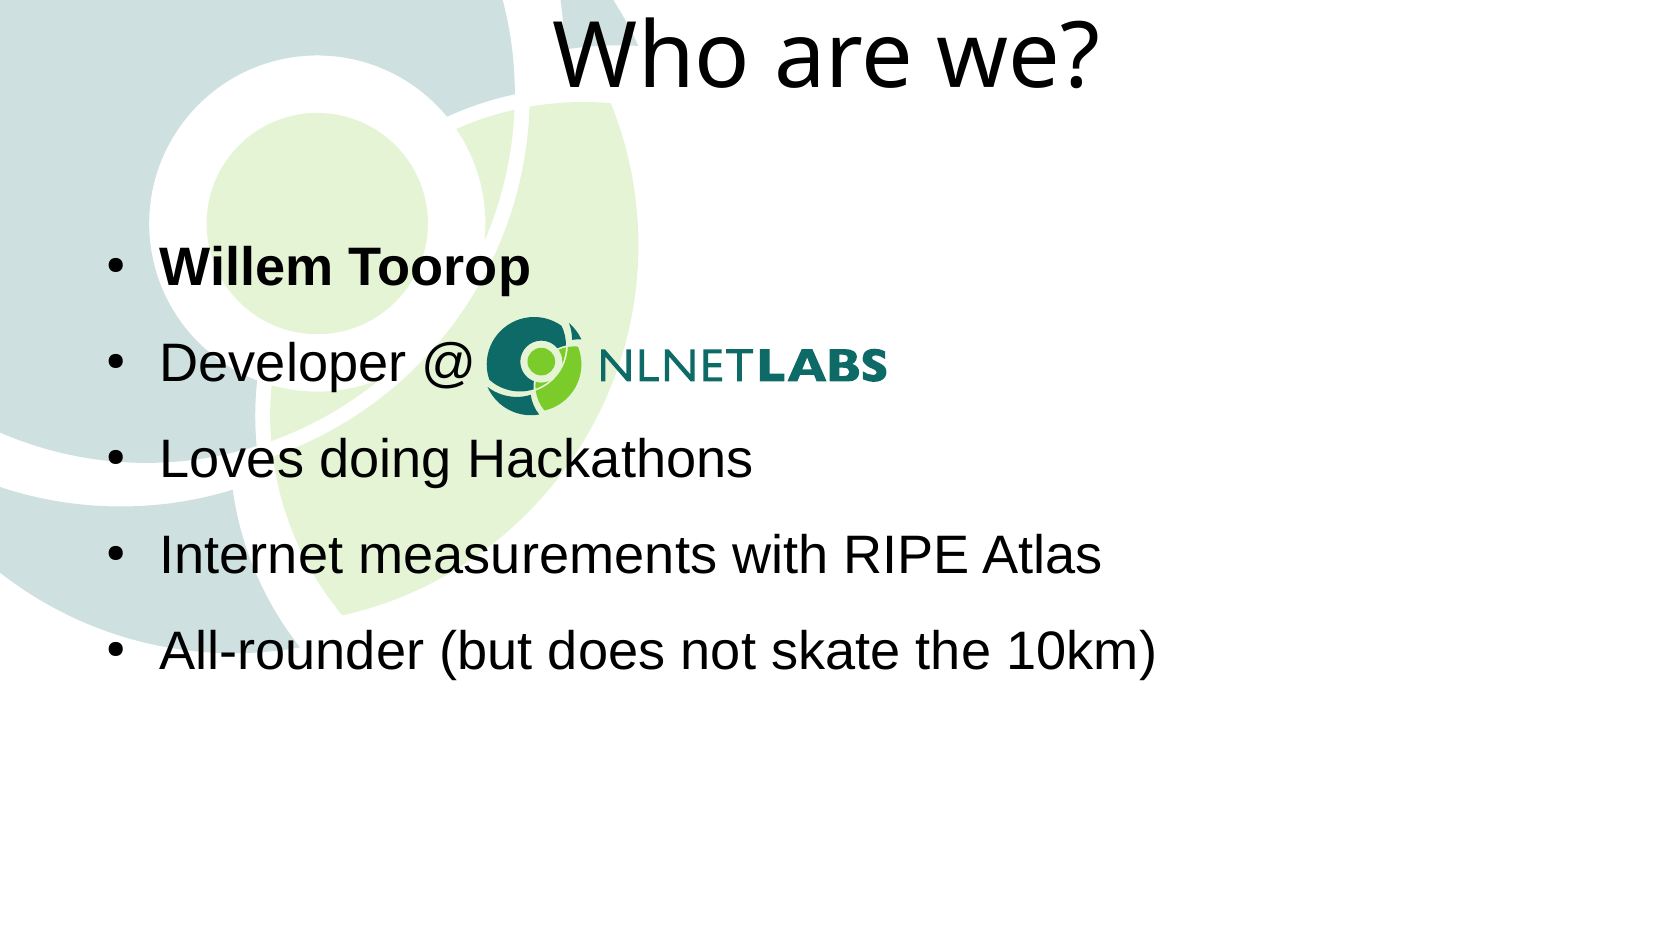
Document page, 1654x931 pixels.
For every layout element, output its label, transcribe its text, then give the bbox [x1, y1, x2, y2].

text_box [0, 0, 733, 733]
title Who are we? [82, 22, 1571, 207]
list Willem Toorop Developer @ Loves doing Hackathons Internet measurements with RIPE Atlas All-rounder (but does not skate the 10km) [88, 236, 1536, 886]
picture [486, 317, 892, 416]
